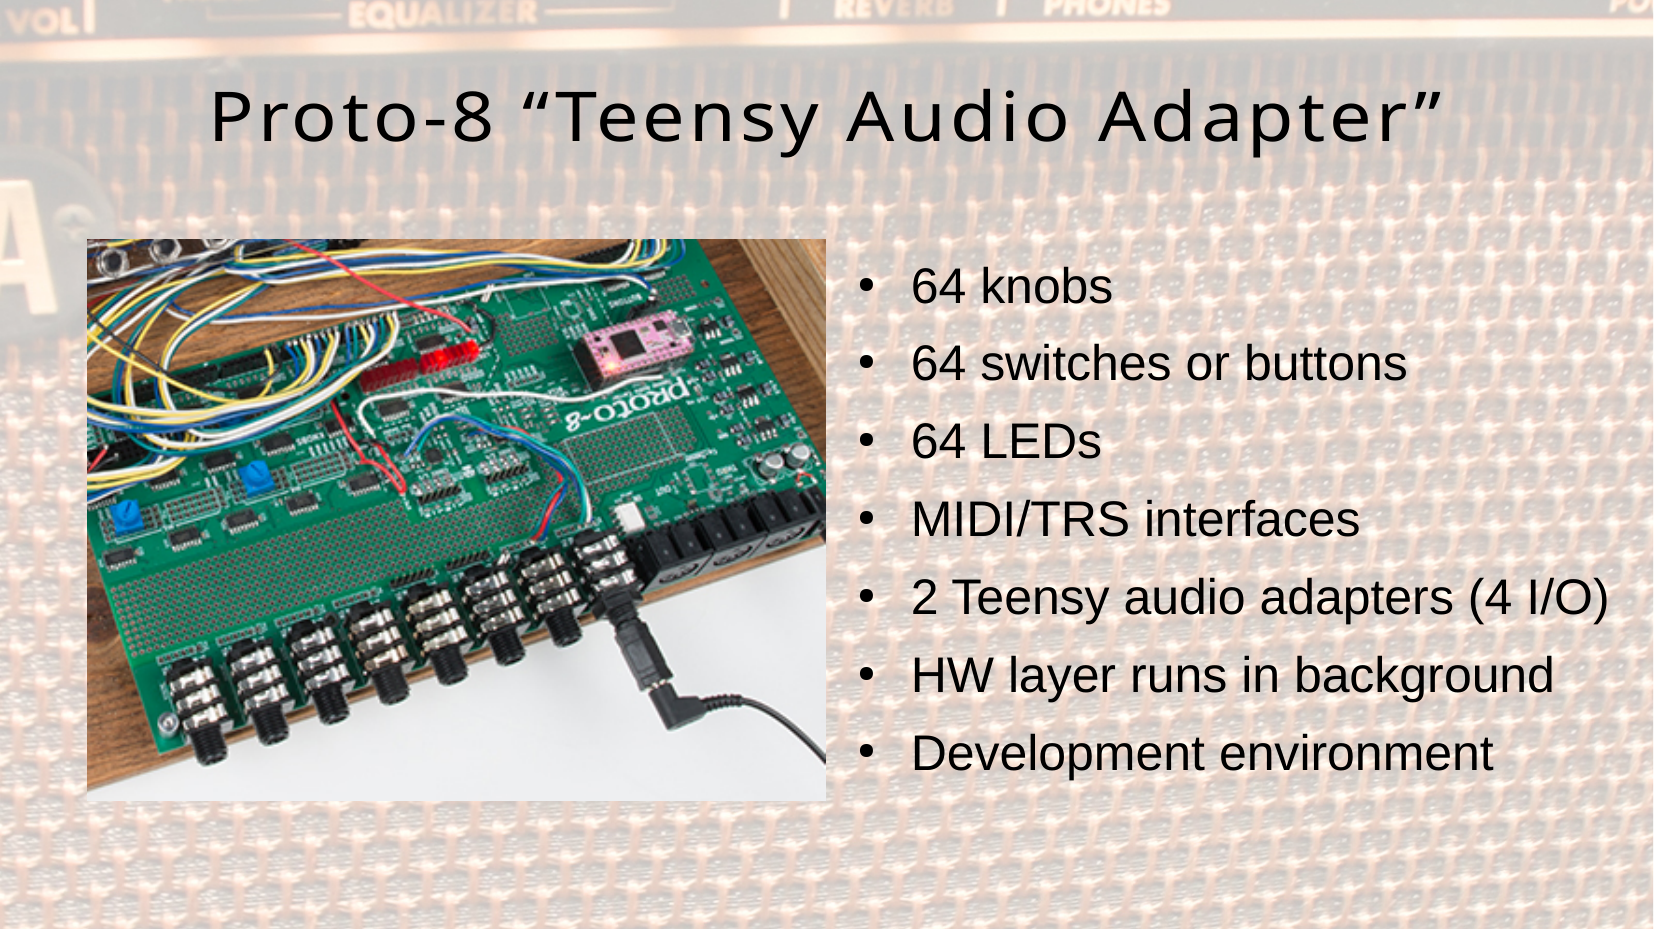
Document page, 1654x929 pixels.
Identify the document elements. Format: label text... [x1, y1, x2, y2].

list 64 knobs 64 switches or buttons 64 LEDs MIDI/TRS interfaces 2 Teensy audio adapters (4 I/O) HW layer runs in background Development environment [840, 180, 1613, 844]
picture [0, 0, 1654, 929]
title Proto-8 “Teensy Audio Adapter” [82, 36, 1571, 192]
